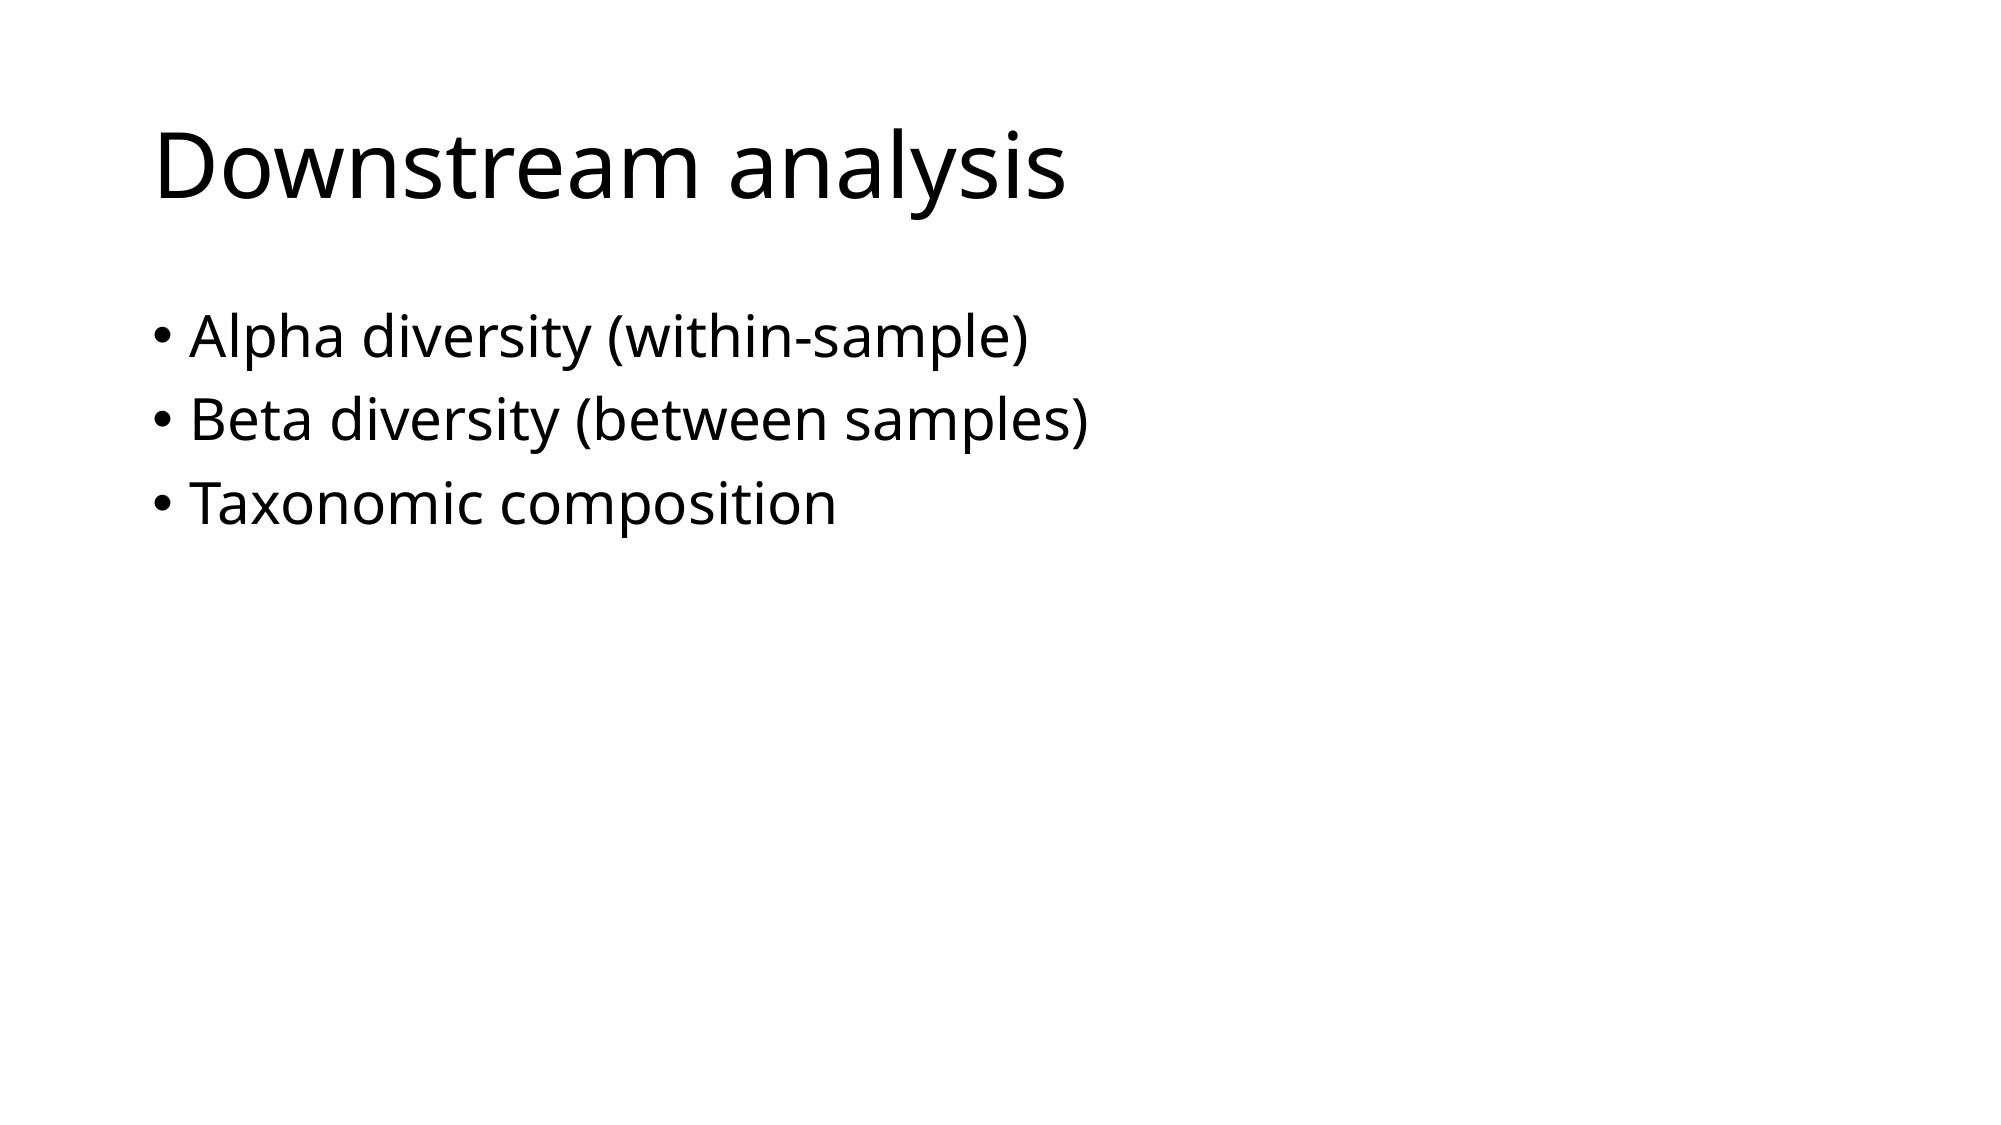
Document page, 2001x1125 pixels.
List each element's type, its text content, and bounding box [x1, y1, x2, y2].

title Downstream analysis [137, 59, 1863, 278]
list Alpha diversity (within-sample) Beta diversity (between samples) Taxonomic composition [137, 299, 1863, 1014]
